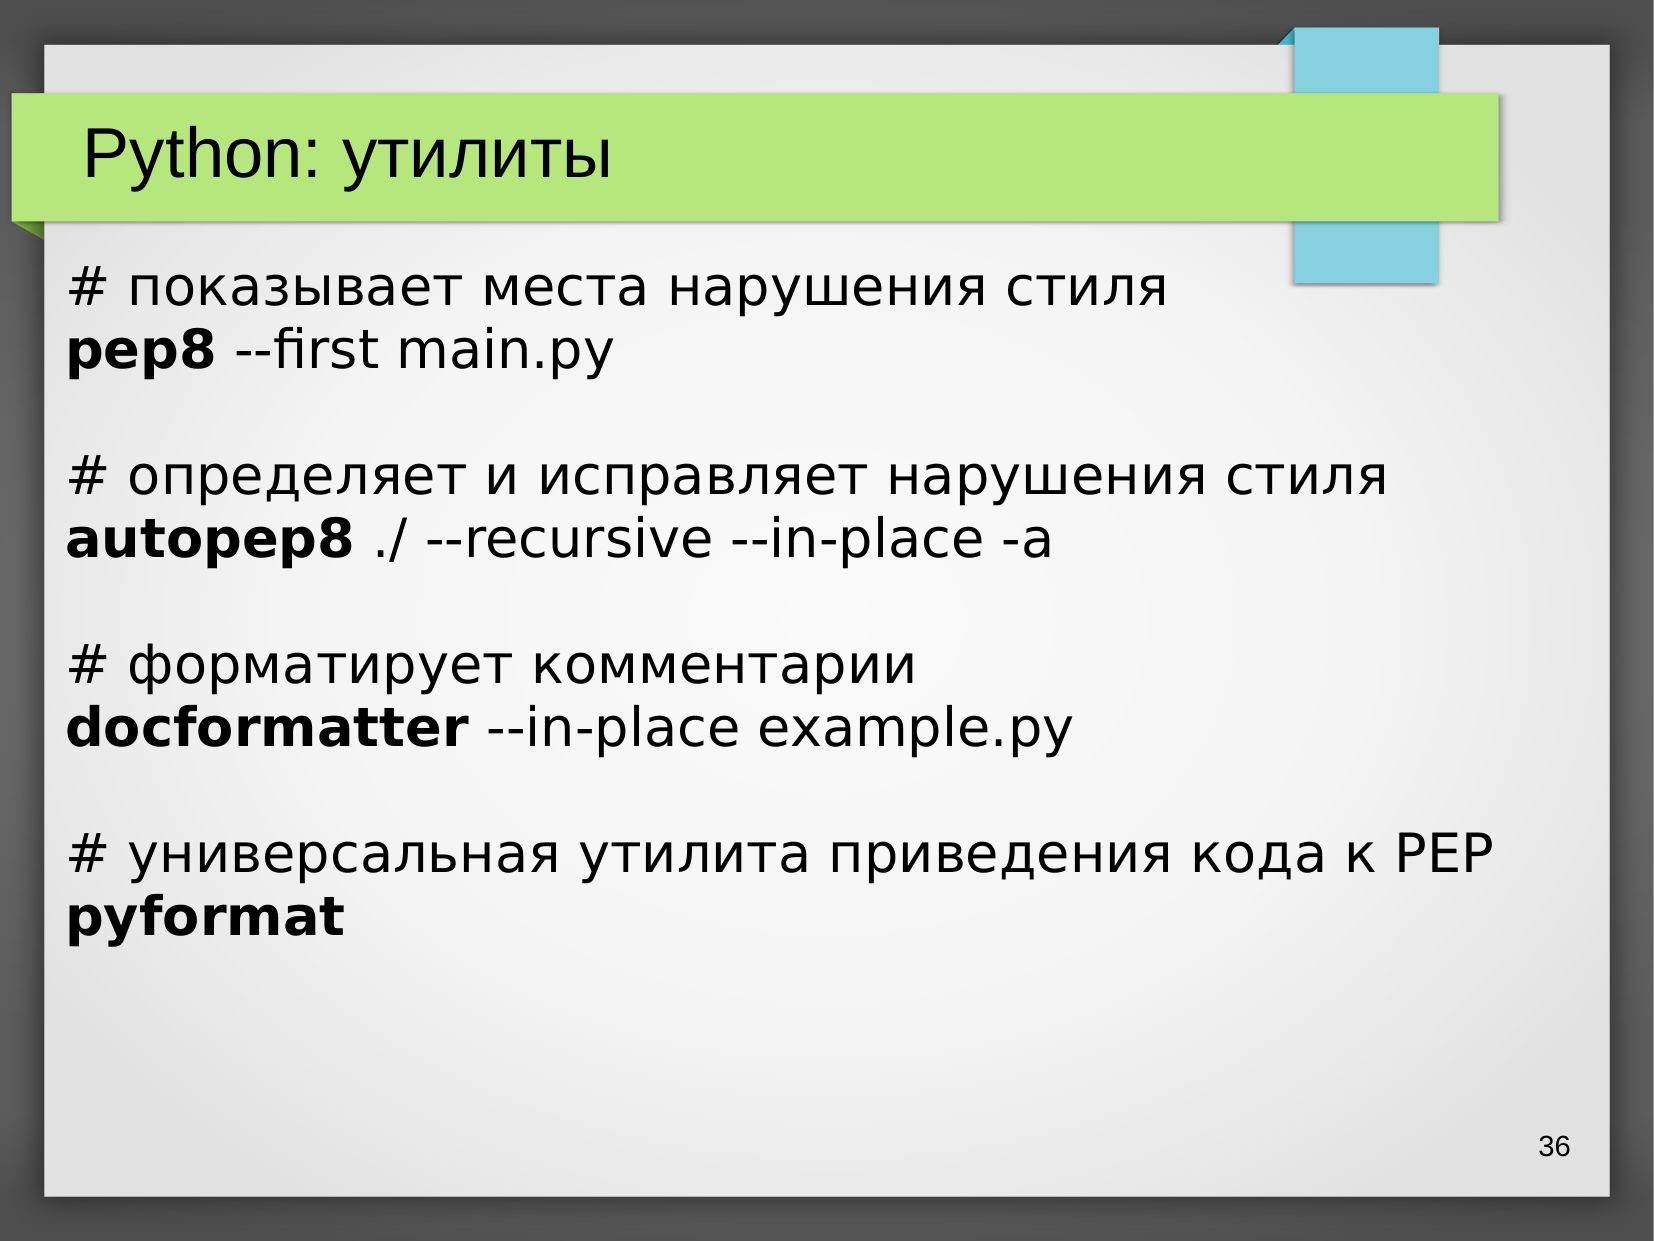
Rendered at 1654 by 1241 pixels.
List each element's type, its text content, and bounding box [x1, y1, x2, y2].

text_box # показывает места нарушения стиля pep8 --first main.py # определяет и исправляет нарушения стиля autopep8 ./ --recursive --in-place -a # форматирует комментарии docformatter --in-place example.py # универсальная утилита приведения кода к PEP pyformat [50, 248, 1571, 1182]
title Python: утилиты [82, 49, 1571, 248]
picture [0, 0, 1654, 1241]
